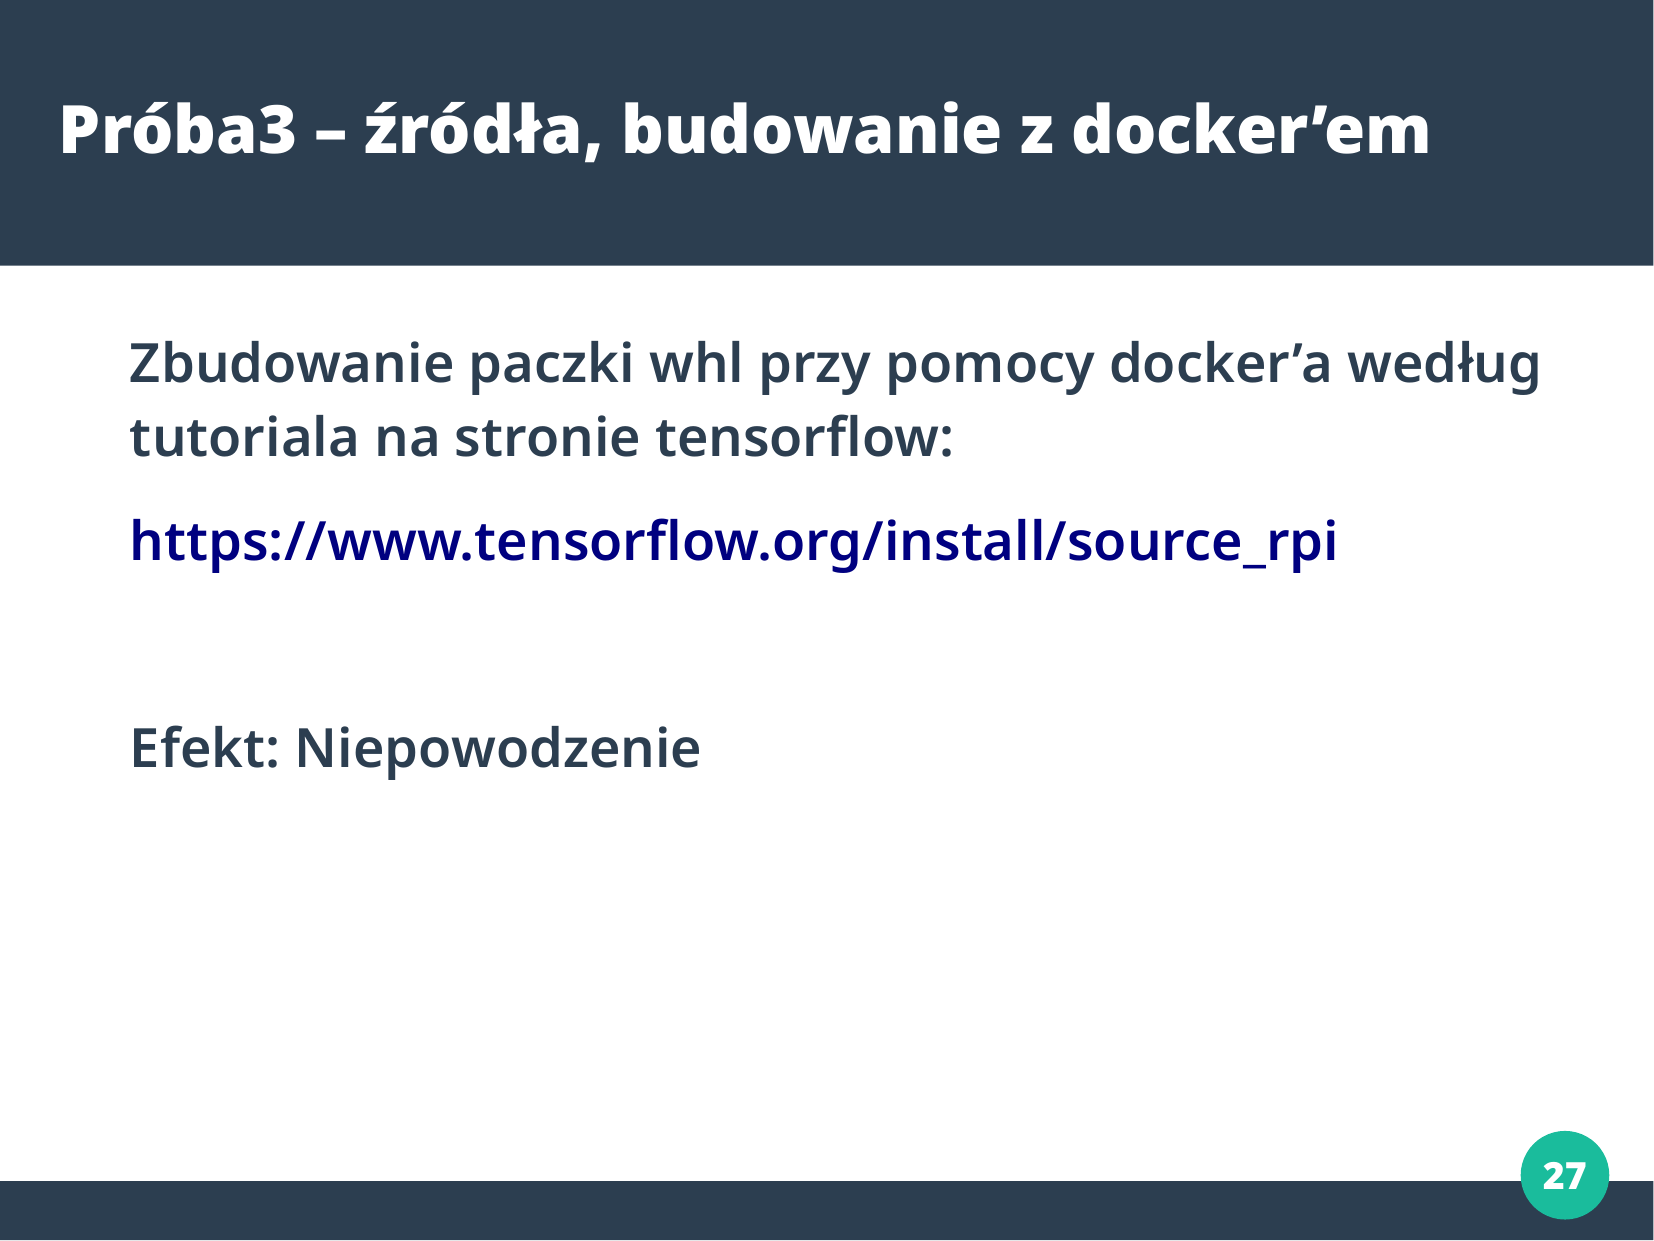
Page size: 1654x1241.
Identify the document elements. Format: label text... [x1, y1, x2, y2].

list Zbudowanie paczki whl przy pomocy docker’a według tutoriala na stronie tensorflow: https://www.tensorflow.org/install/source_rpi Efekt: Niepowodzenie [59, 324, 1595, 1152]
title Próba3 – źródła, budowanie z docker’em [59, 49, 1595, 207]
